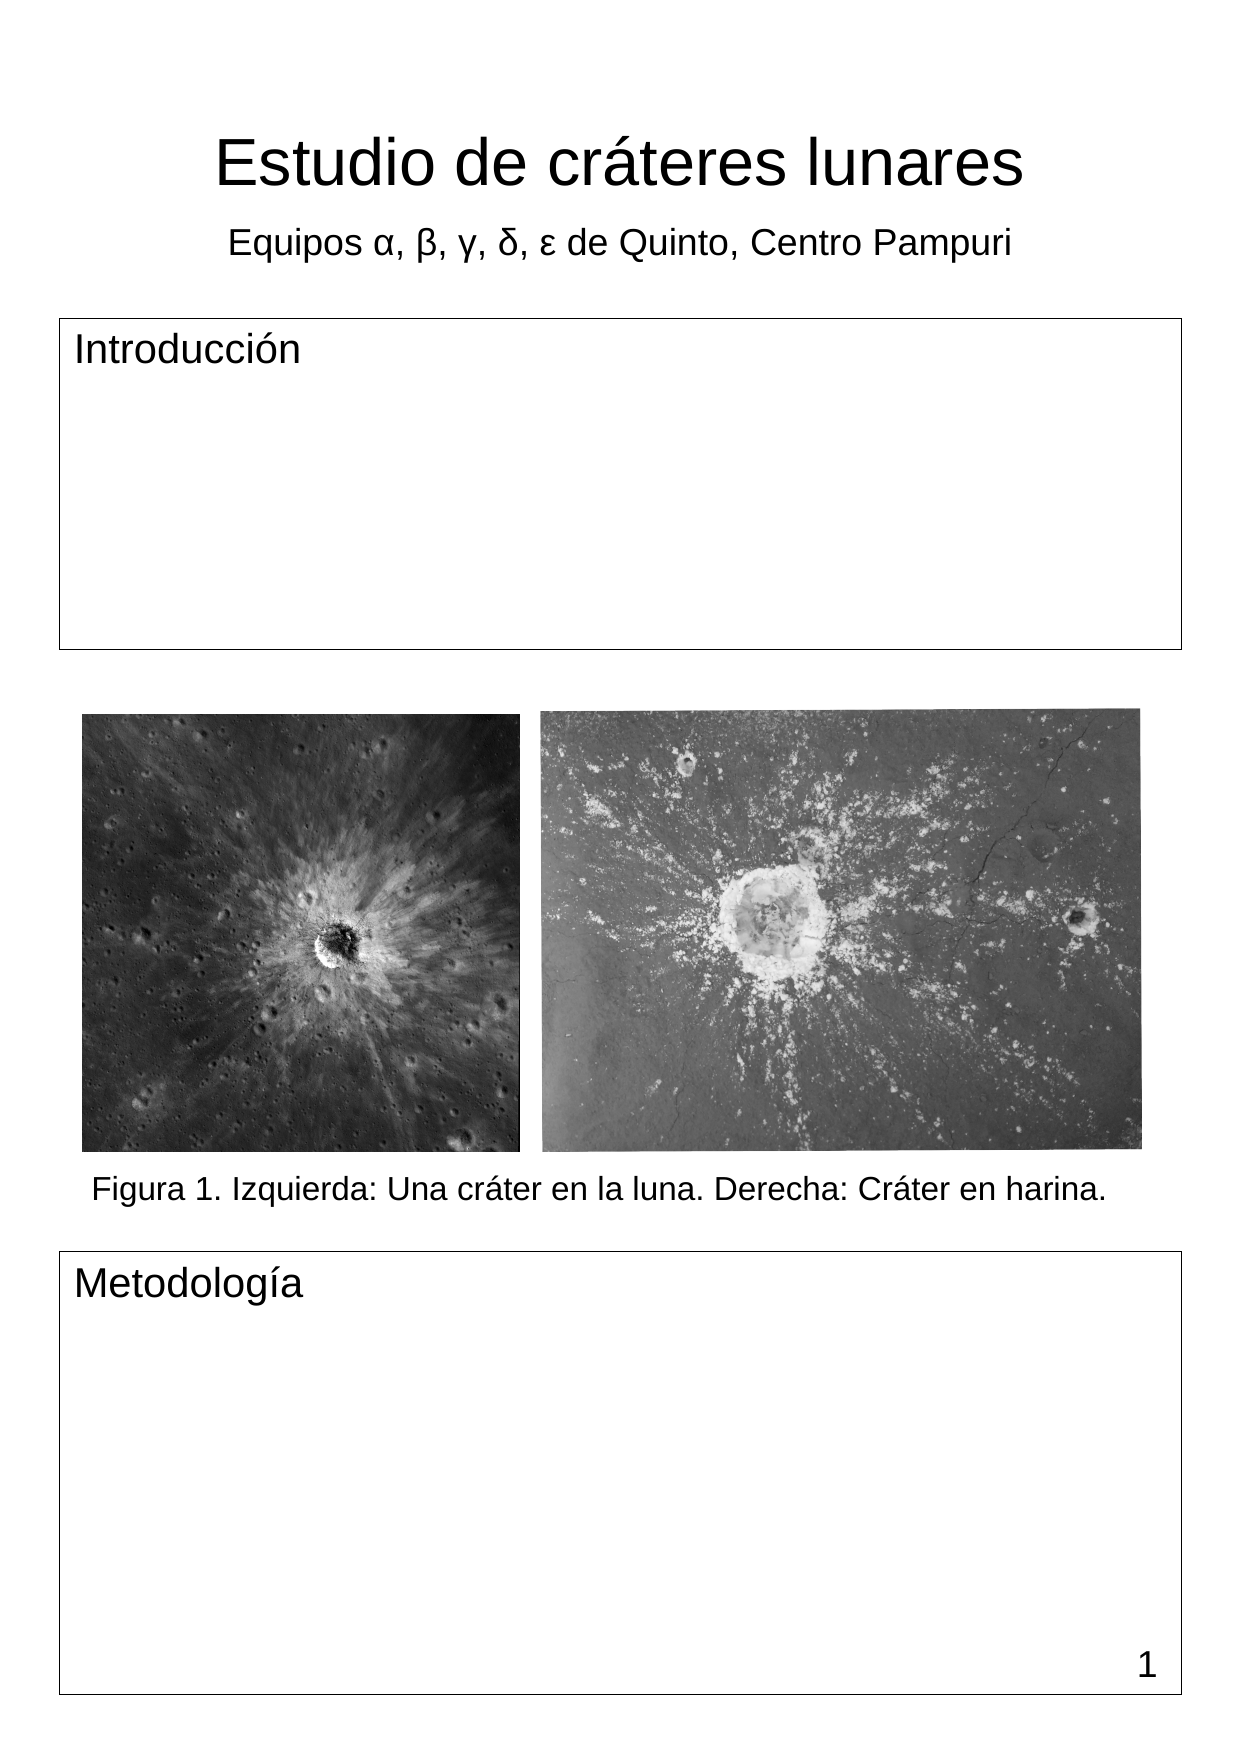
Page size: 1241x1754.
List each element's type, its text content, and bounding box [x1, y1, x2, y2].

picture [540, 708, 1142, 1152]
text_box Metodología [59, 1251, 1182, 1695]
picture [82, 714, 520, 1152]
text_box Figura 1. Izquierda: Una cráter en la luna. Derecha: Cráter en harina. [76, 1163, 1199, 1223]
text_box Introducción [59, 318, 1182, 650]
text_box 1 [1122, 1635, 1173, 1693]
title Estudio de cráteres lunares [115, 124, 1125, 201]
title Equipos α, β, γ, δ, ε de Quinto, Centro Pampuri [115, 204, 1126, 282]
